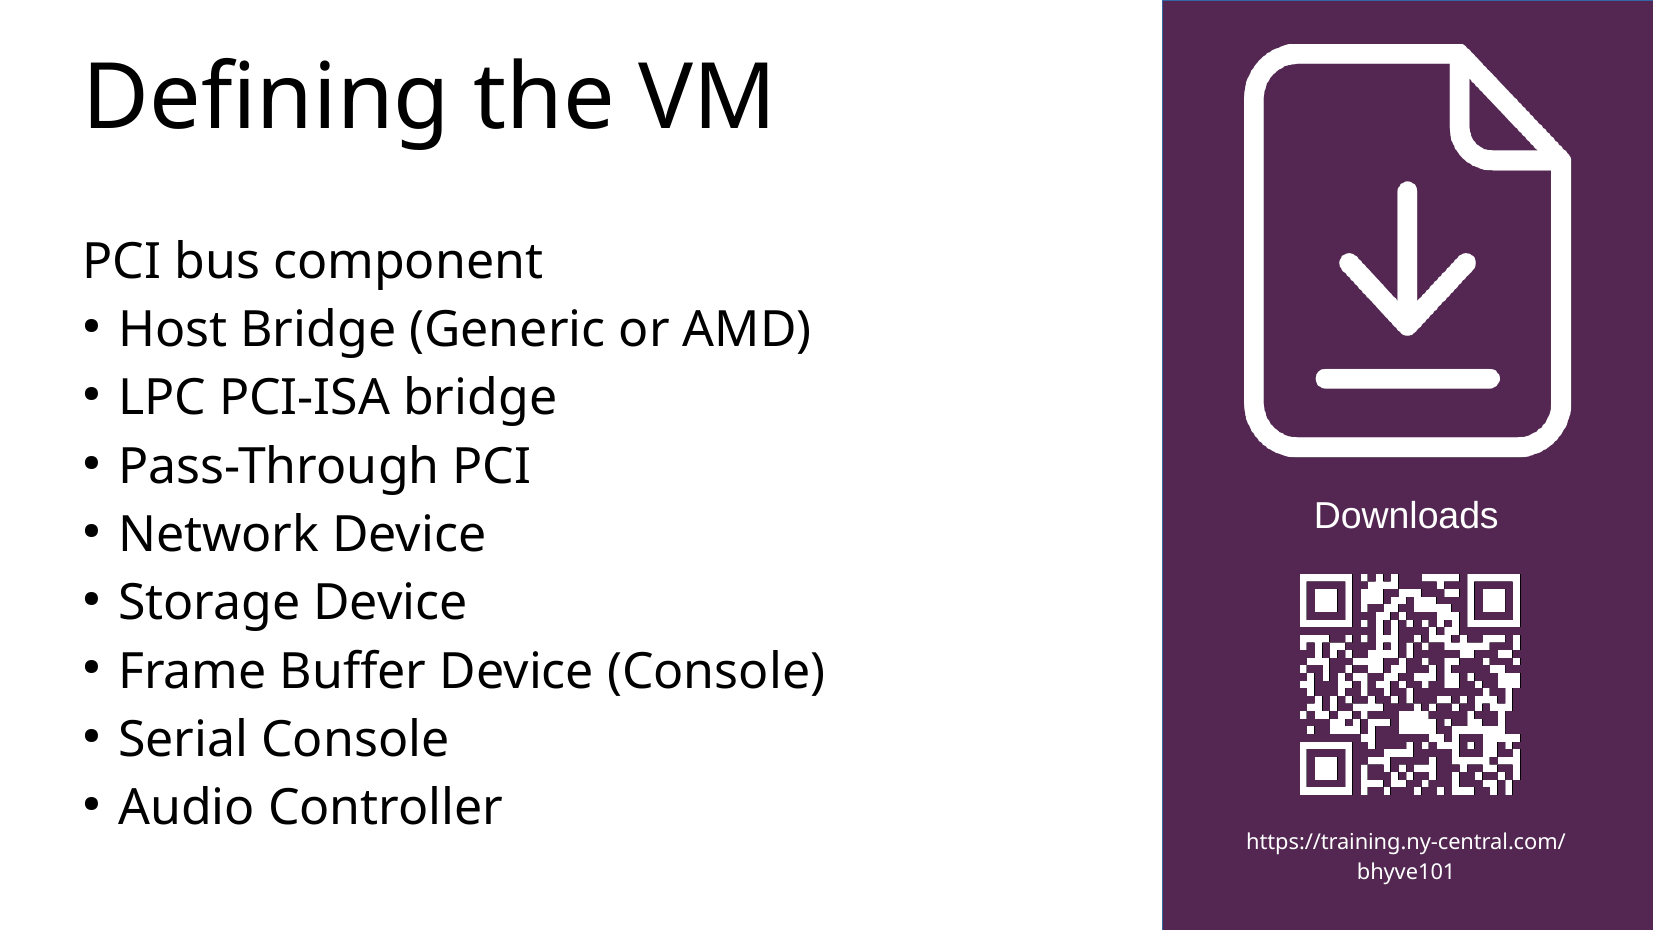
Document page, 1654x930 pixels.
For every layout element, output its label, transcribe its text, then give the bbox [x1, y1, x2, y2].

picture [1268, 543, 1550, 826]
picture [1200, 44, 1613, 458]
subtitle PCI bus component Host Bridge (Generic or AMD) LPC PCI-ISA bridge Pass-Through PCI Network Device Storage Device Frame Buffer Device (Console) Serial Console Audio Controller [82, 224, 1126, 840]
text_box Downloads [1237, 487, 1576, 638]
title Defining the VM [82, 37, 1571, 150]
text_box [1162, 0, 1653, 930]
text_box https://training.ny-central.com/bhyve101 [1200, 819, 1613, 930]
